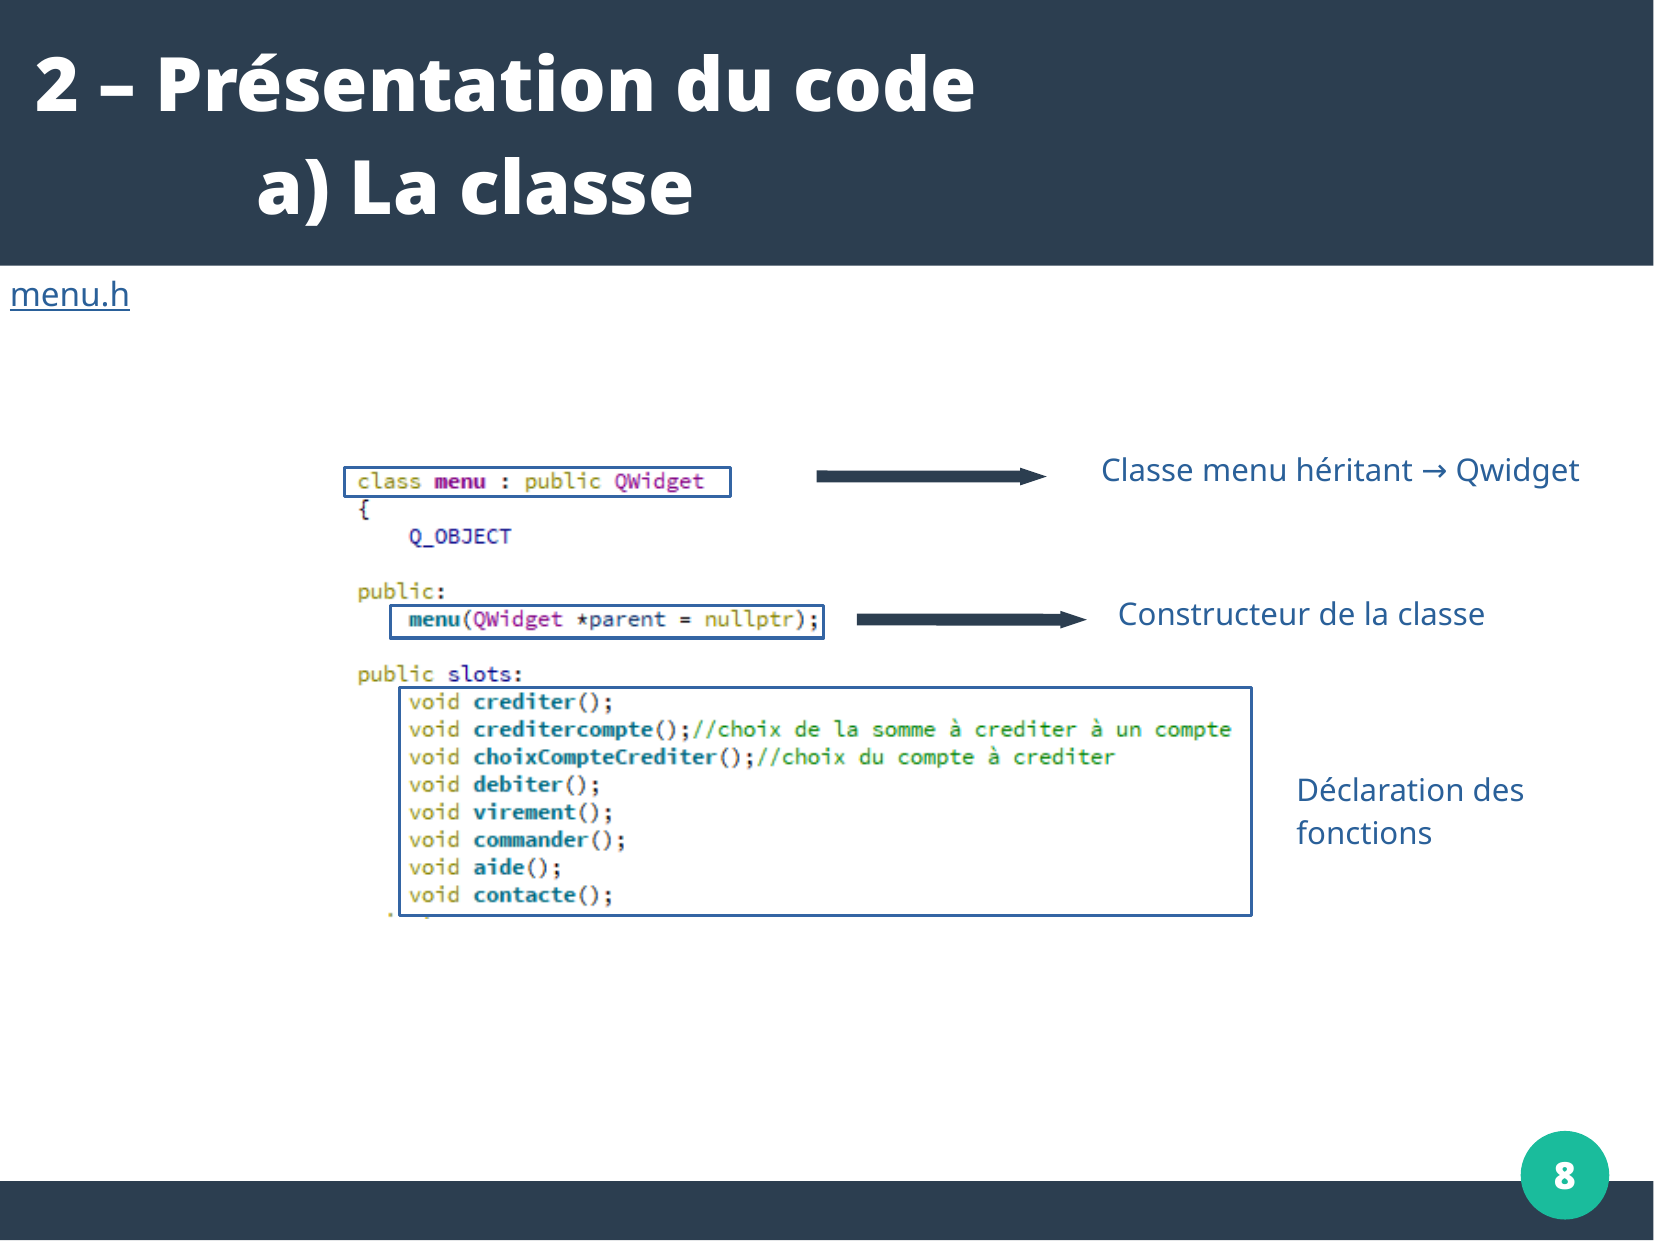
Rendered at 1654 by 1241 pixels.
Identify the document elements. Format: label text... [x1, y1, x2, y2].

text_box Constructeur de la classe [1103, 584, 1654, 655]
text_box menu.h [0, 263, 210, 362]
picture [1312, 831, 1320, 842]
picture [354, 465, 1320, 919]
text_box Déclaration des fonctions [1281, 760, 1646, 831]
text_box [344, 467, 731, 497]
text_box [399, 687, 1252, 916]
text_box [390, 605, 824, 639]
title 2 – Présentation du code a) La classe [35, 39, 1571, 229]
text_box Classe menu héritant → Qwidget [1086, 440, 1654, 511]
